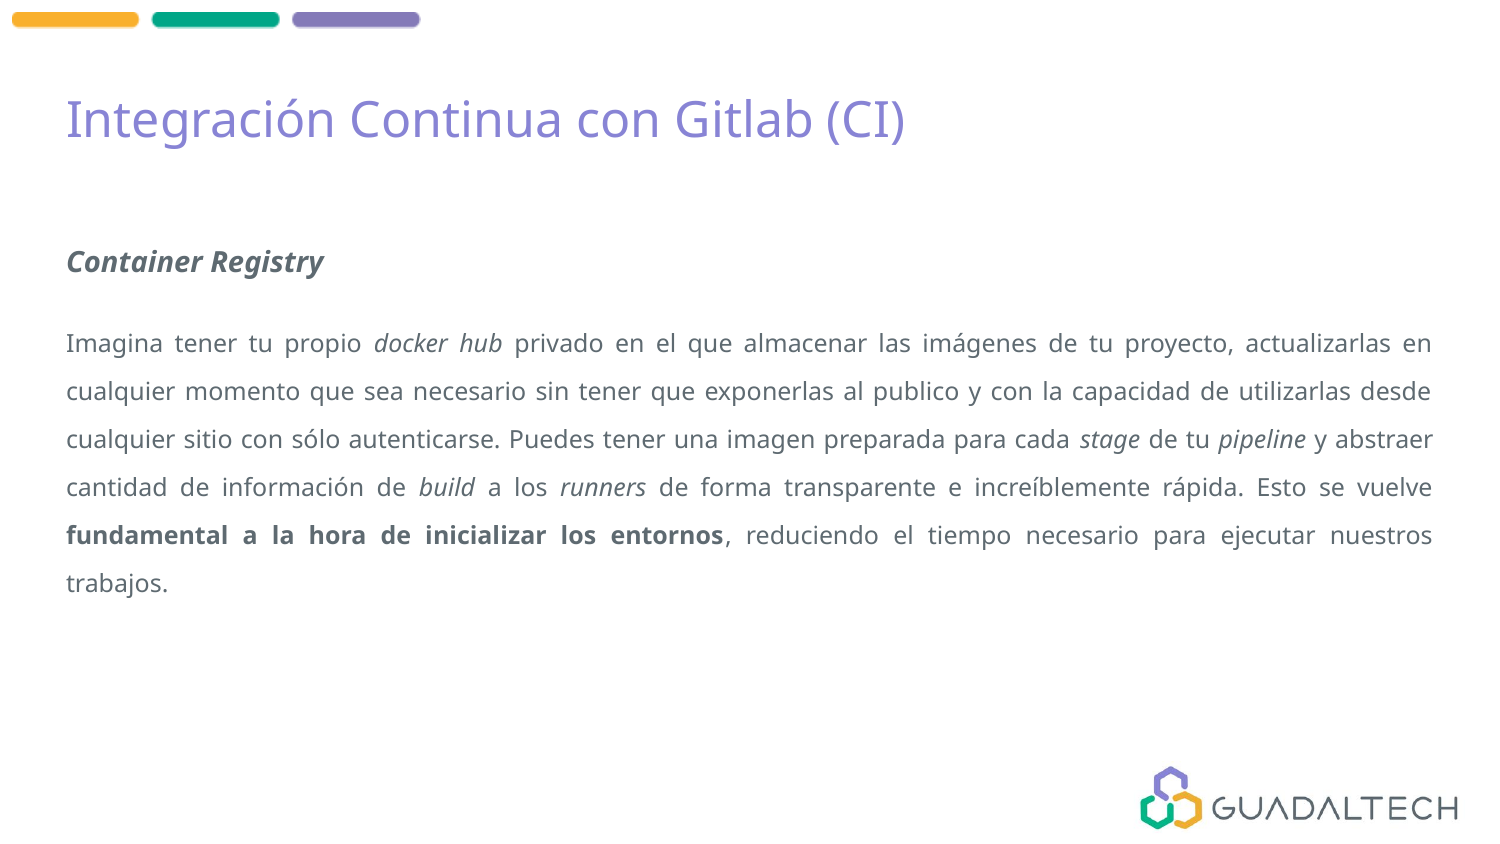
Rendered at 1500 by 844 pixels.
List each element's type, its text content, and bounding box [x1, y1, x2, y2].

list Container Registry Imagina tener tu propio docker hub privado en el que almacenar las imágenes de tu proyecto, actualizarlas en cualquier momento que sea necesario sin tener que exponerlas al publico y con la capacidad de utilizarlas desde cualquier sitio con sólo autenticarse. Puedes tener una imagen preparada para cada stage de tu pipeline y abstraer cantidad de información de build a los runners de forma transparente e increíblemente rápida. Esto se vuelve fundamental a la hora de inicializar los entornos, reduciendo el tiempo necesario para ejecutar nuestros trabajos. [51, 221, 1449, 783]
picture [12, 12, 421, 29]
picture [1124, 761, 1473, 834]
title Integración Continua con Gitlab (CI) [51, 72, 1449, 167]
